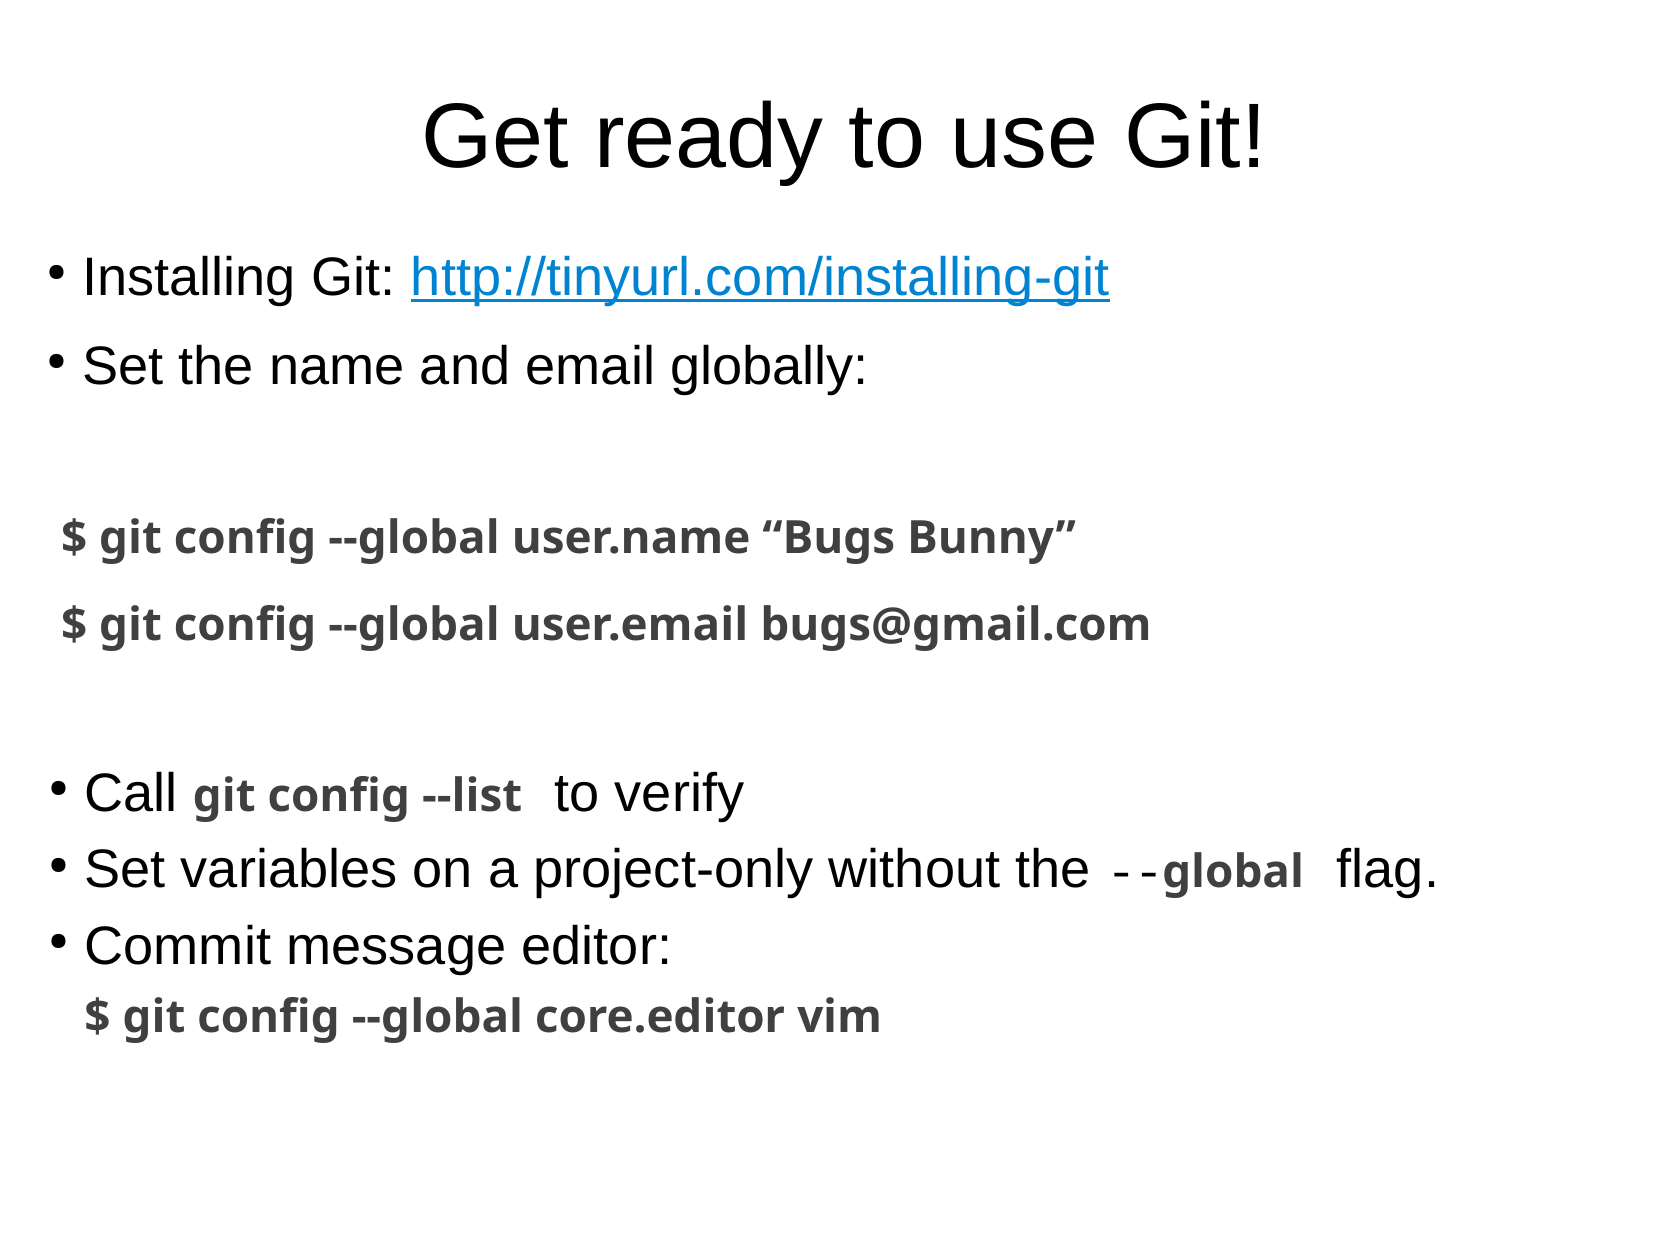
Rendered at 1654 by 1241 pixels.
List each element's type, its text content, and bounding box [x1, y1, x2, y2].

title Get ready to use Git! [0, 27, 1654, 235]
list Installing Git: http://tinyurl.com/installing-git Set the name and email globally: $ git config --global user.name “Bugs Bunny” $ git config --global user.email bugs@gmail.com Call git config --list to verify Set variables on a project-only without the --global flag. Commit message editor: $ git config --global core.editor vim [0, 234, 1651, 1061]
